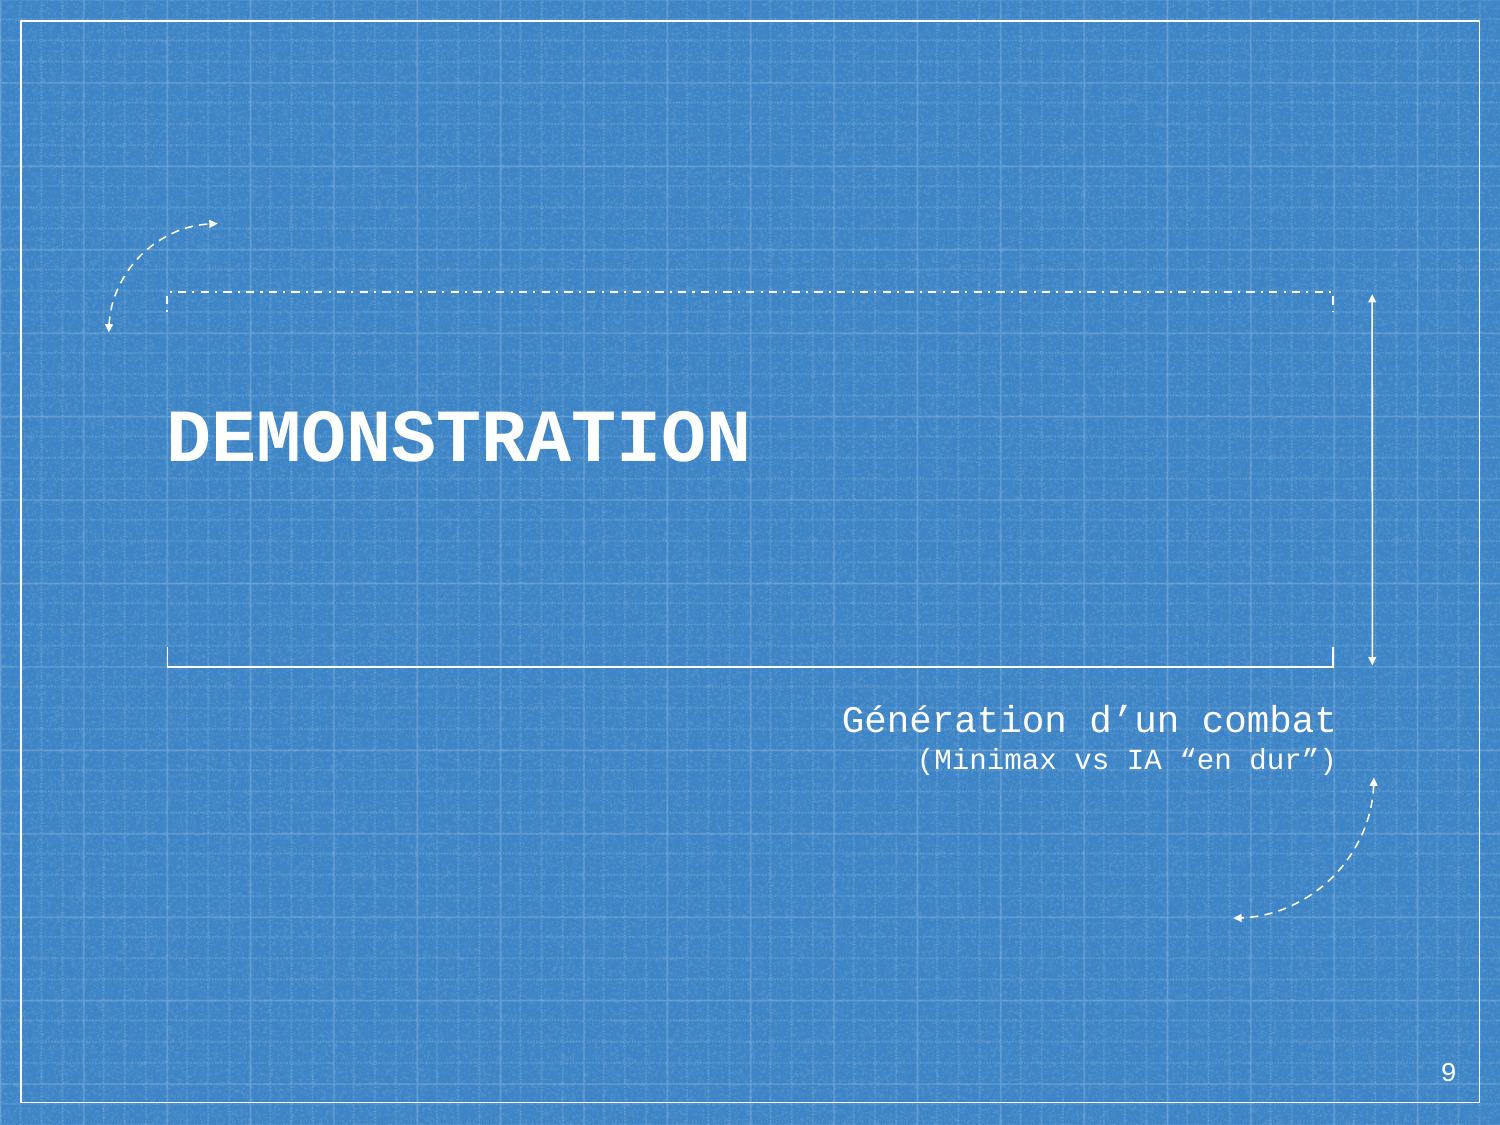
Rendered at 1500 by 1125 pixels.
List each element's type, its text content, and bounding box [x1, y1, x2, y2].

subtitle Génération d’un combat (Minimax vs IA “en dur”) [770, 679, 1352, 852]
title DEMONSTRATION [151, 281, 1334, 535]
picture [22, 22, 1479, 1102]
slide_number <number> [1403, 1038, 1494, 1125]
picture [0, 0, 1500, 1125]
